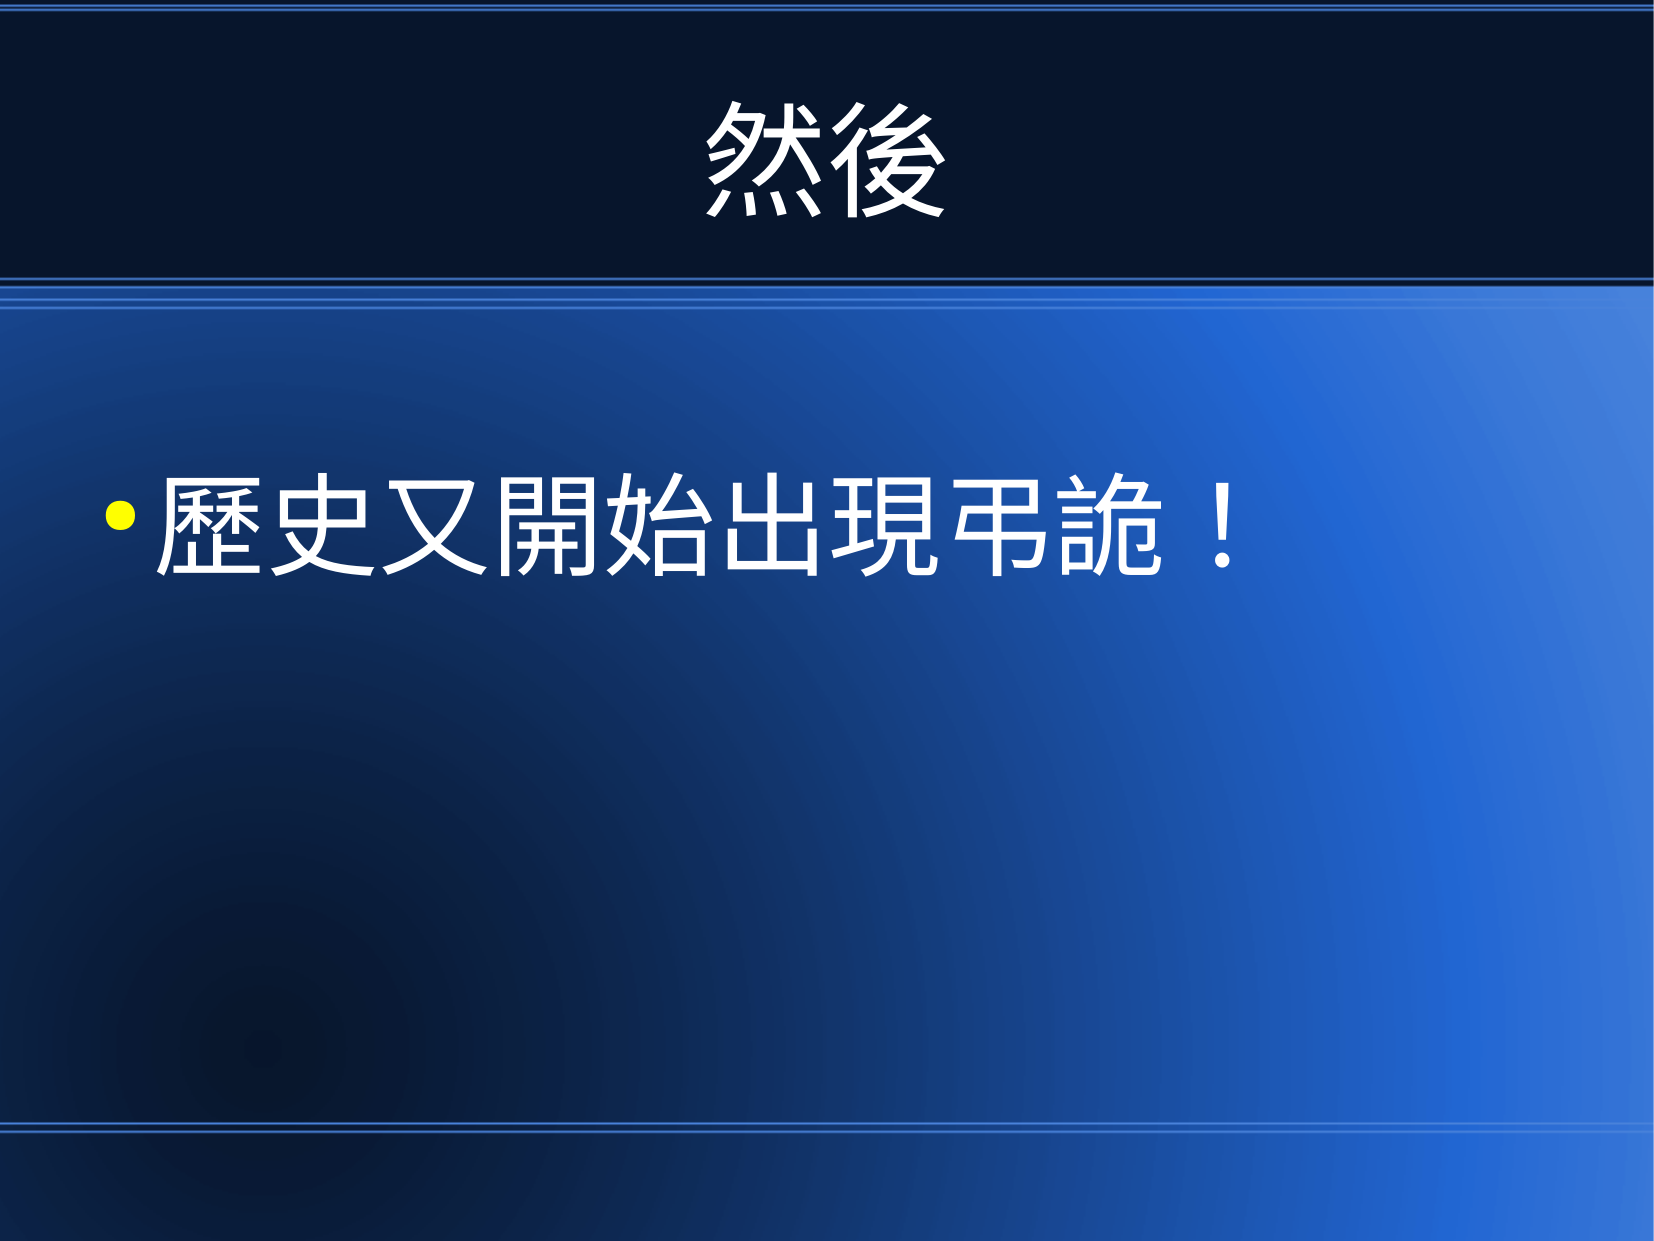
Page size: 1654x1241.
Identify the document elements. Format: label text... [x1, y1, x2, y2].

title 然後 [82, 49, 1571, 257]
list 歷史又開始出現弔詭！ [82, 355, 1571, 1241]
picture [0, 0, 1654, 1241]
